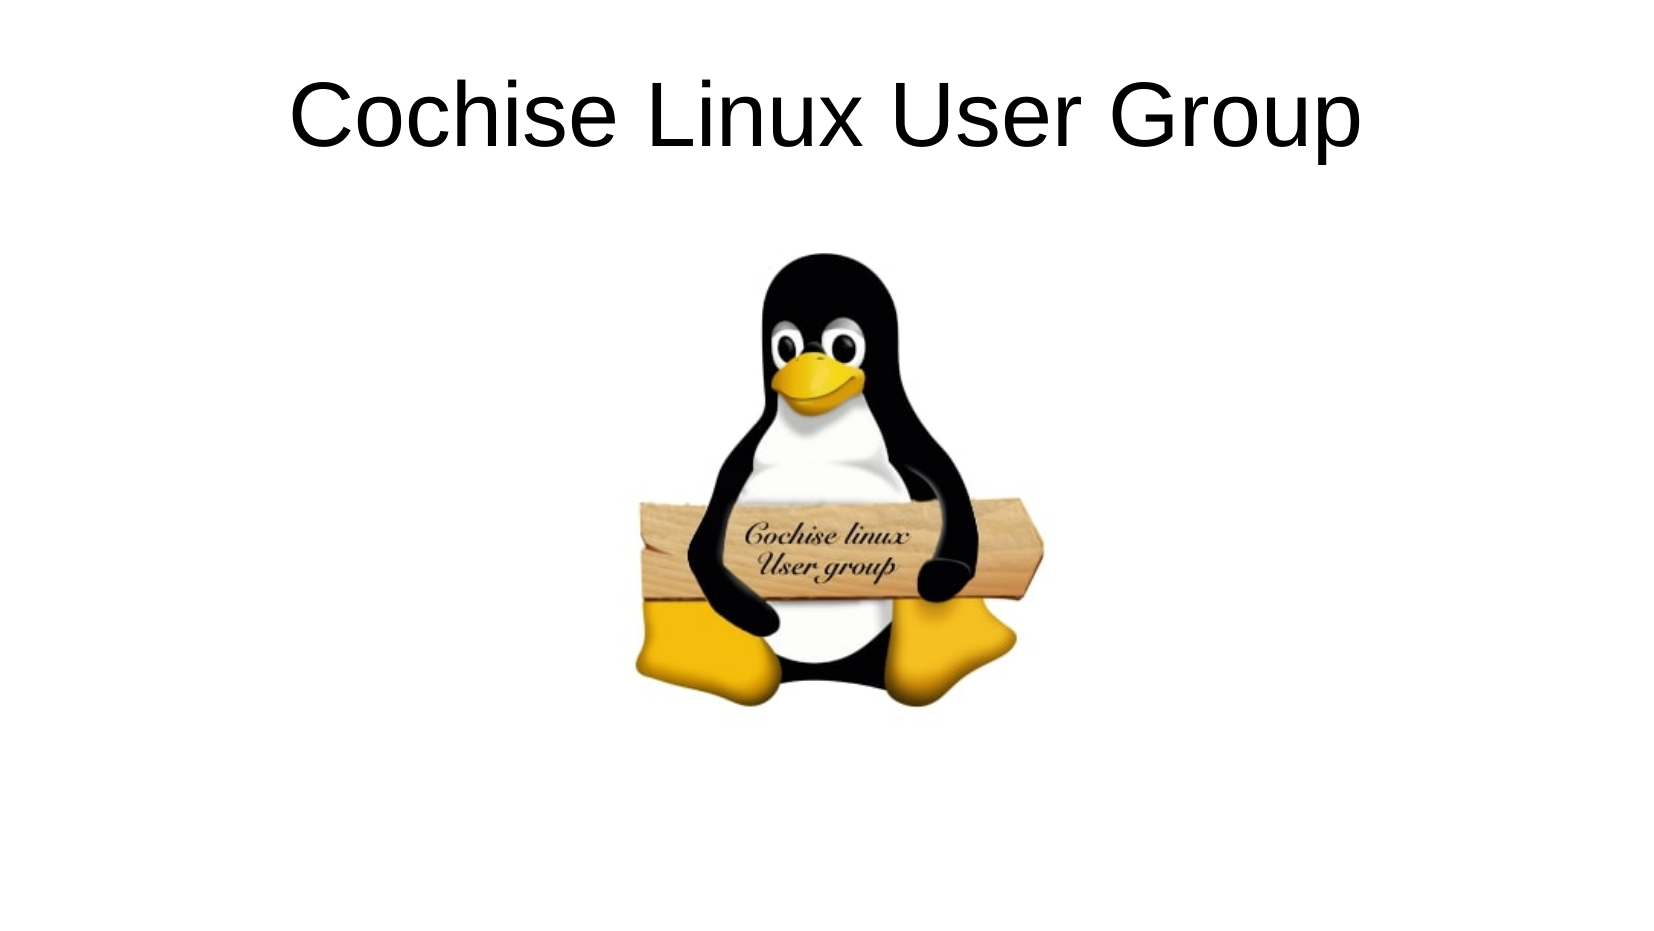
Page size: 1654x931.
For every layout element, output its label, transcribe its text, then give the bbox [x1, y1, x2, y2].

title Cochise Linux User Group [82, 37, 1571, 193]
picture [598, 217, 1055, 758]
